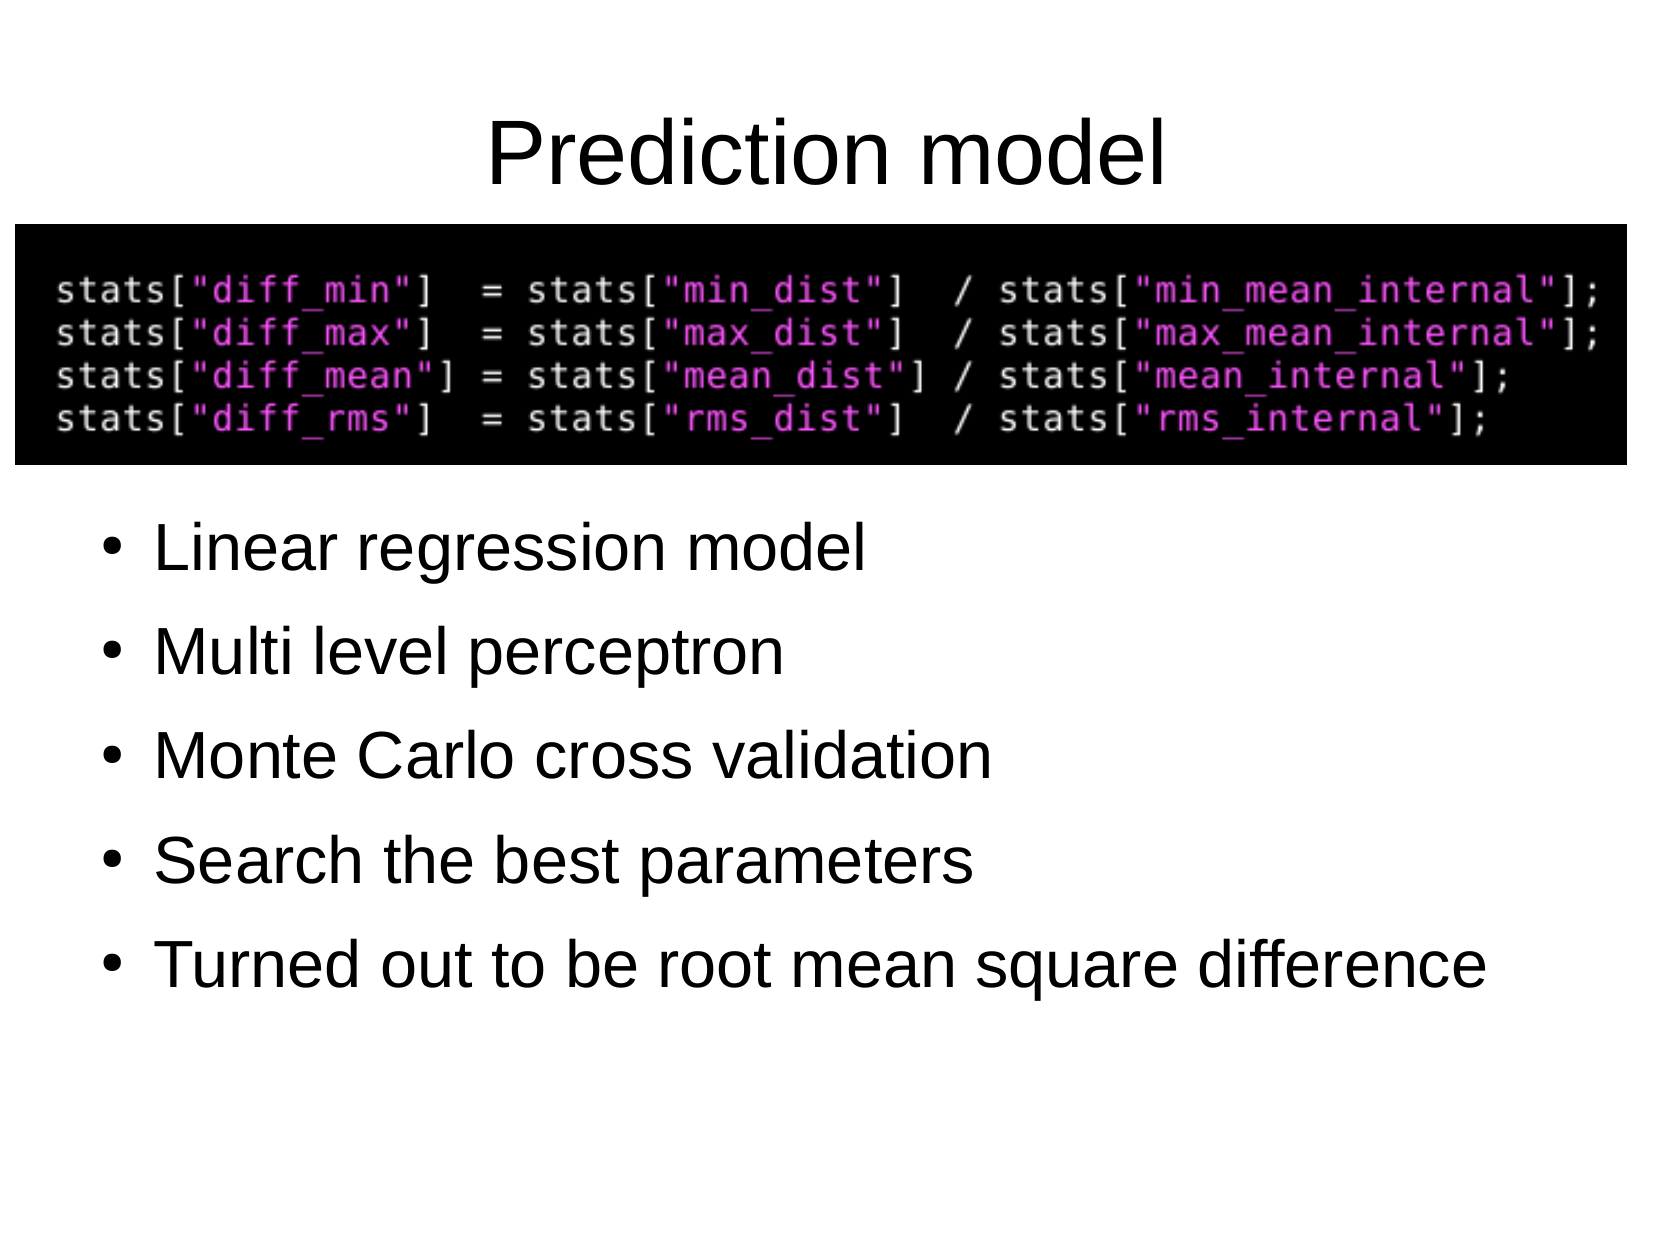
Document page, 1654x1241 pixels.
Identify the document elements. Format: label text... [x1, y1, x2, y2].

list Linear regression model Multi level perceptron Monte Carlo cross validation Search the best parameters Turned out to be root mean square difference [82, 510, 1571, 1010]
picture [15, 224, 1627, 466]
title Prediction model [82, 49, 1571, 224]
